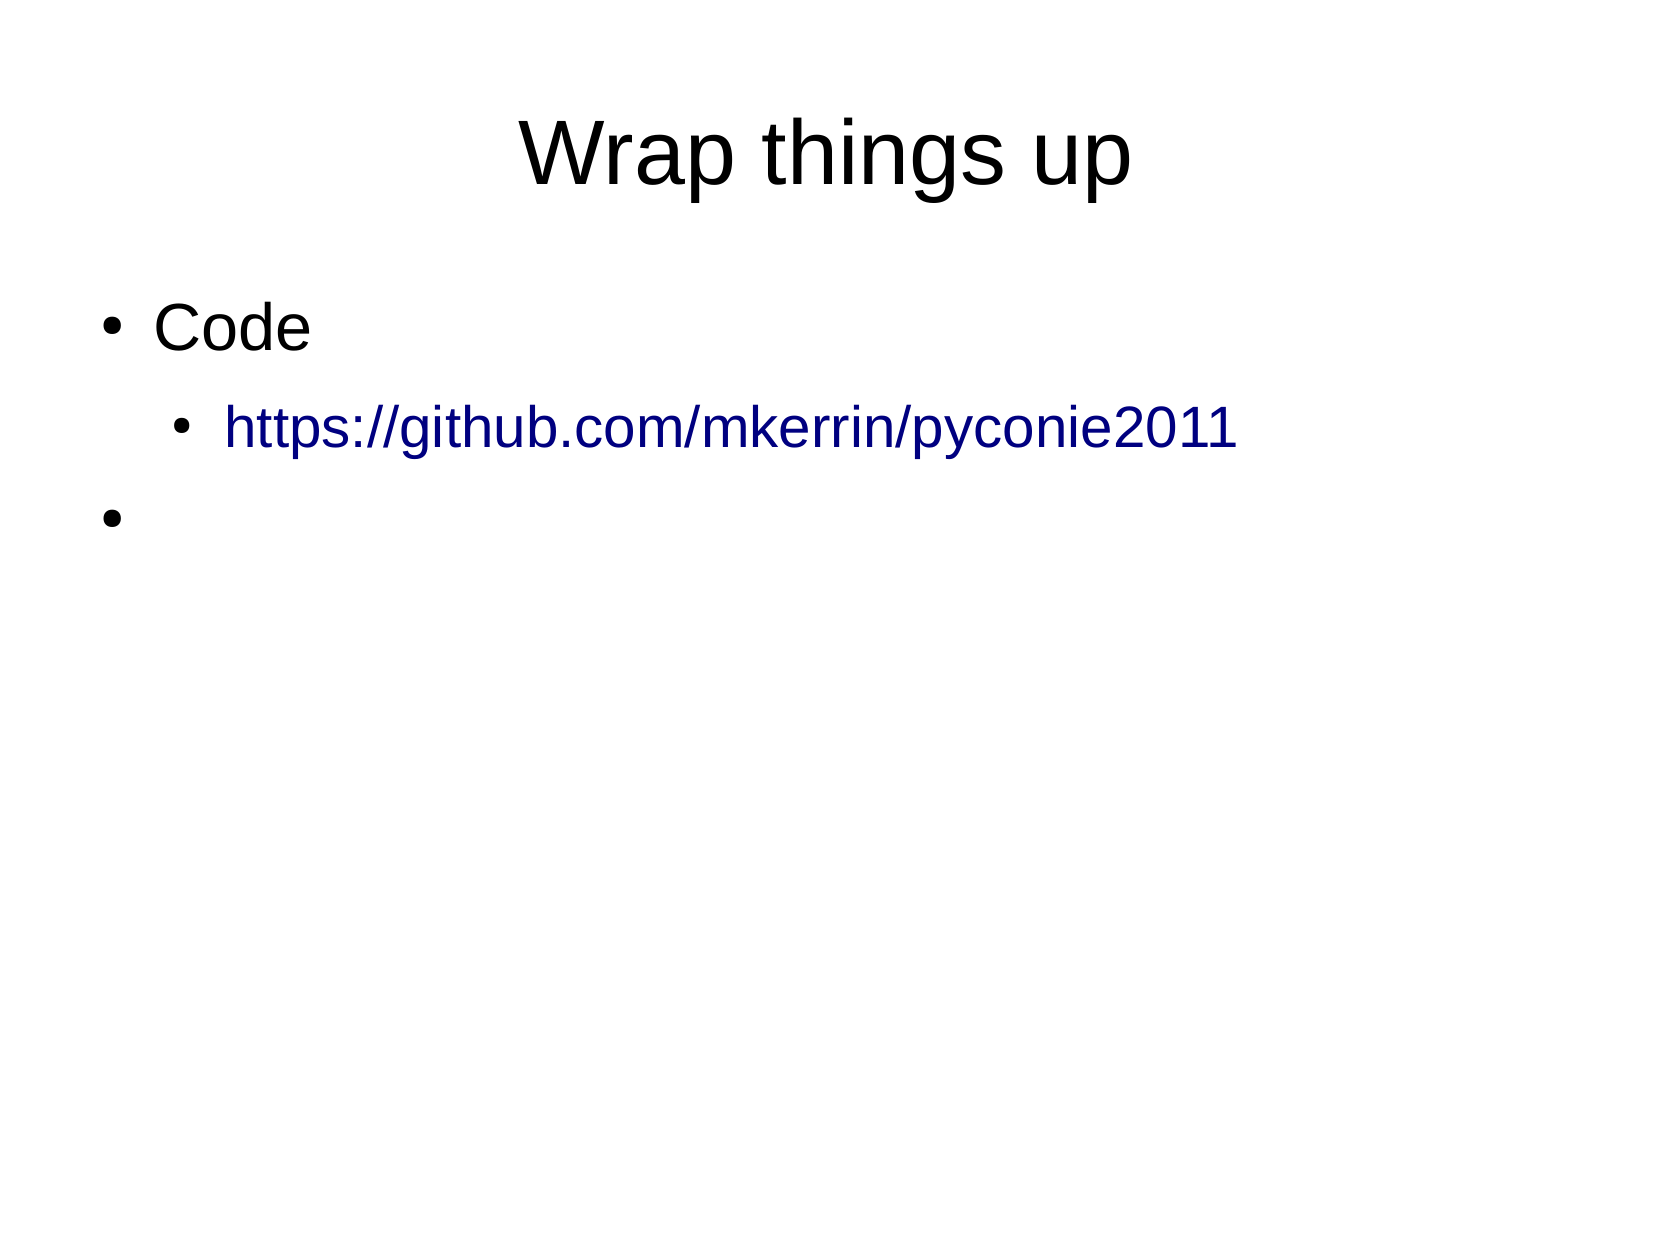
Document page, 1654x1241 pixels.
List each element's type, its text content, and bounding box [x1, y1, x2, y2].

title Wrap things up [82, 49, 1571, 257]
list Code https://github.com/mkerrin/pyconie2011 [82, 290, 1571, 1109]
